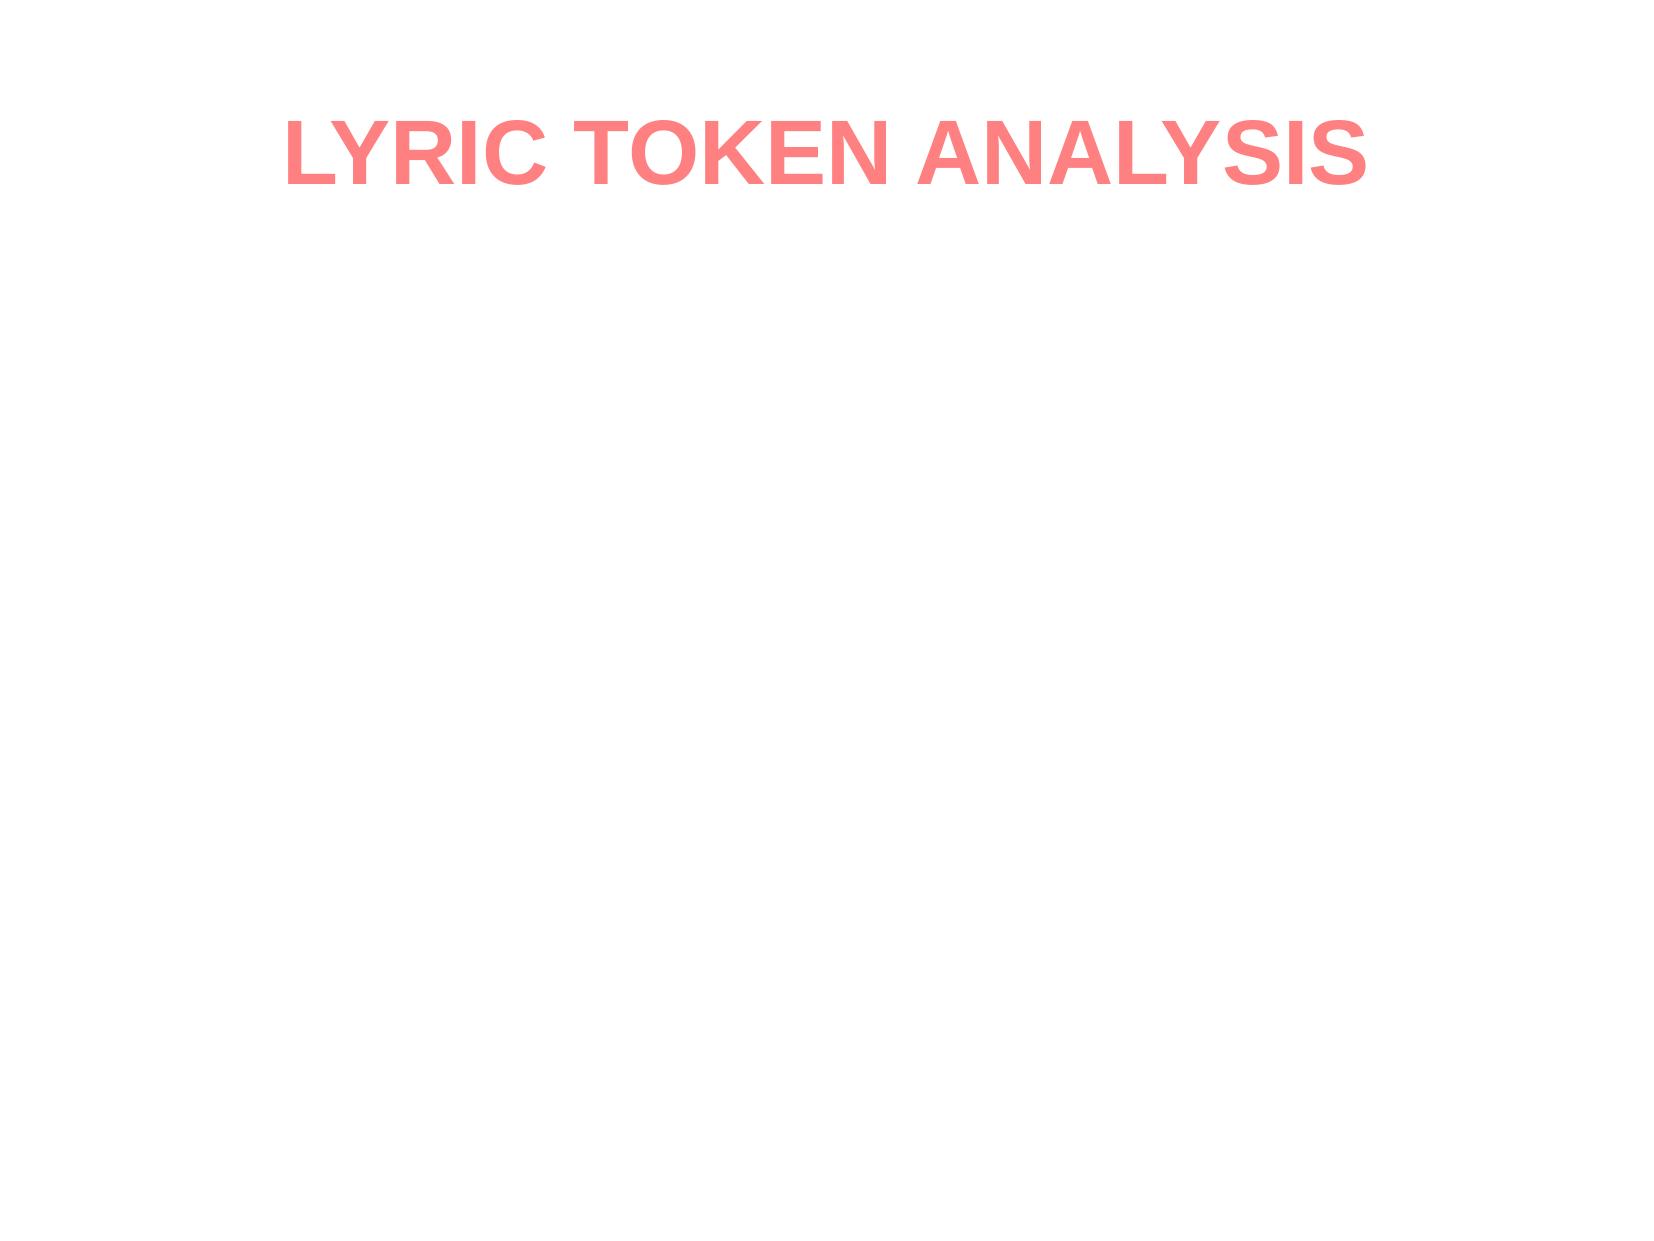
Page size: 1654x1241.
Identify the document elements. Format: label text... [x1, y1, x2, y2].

title LYRIC TOKEN ANALYSIS [82, 49, 1571, 257]
